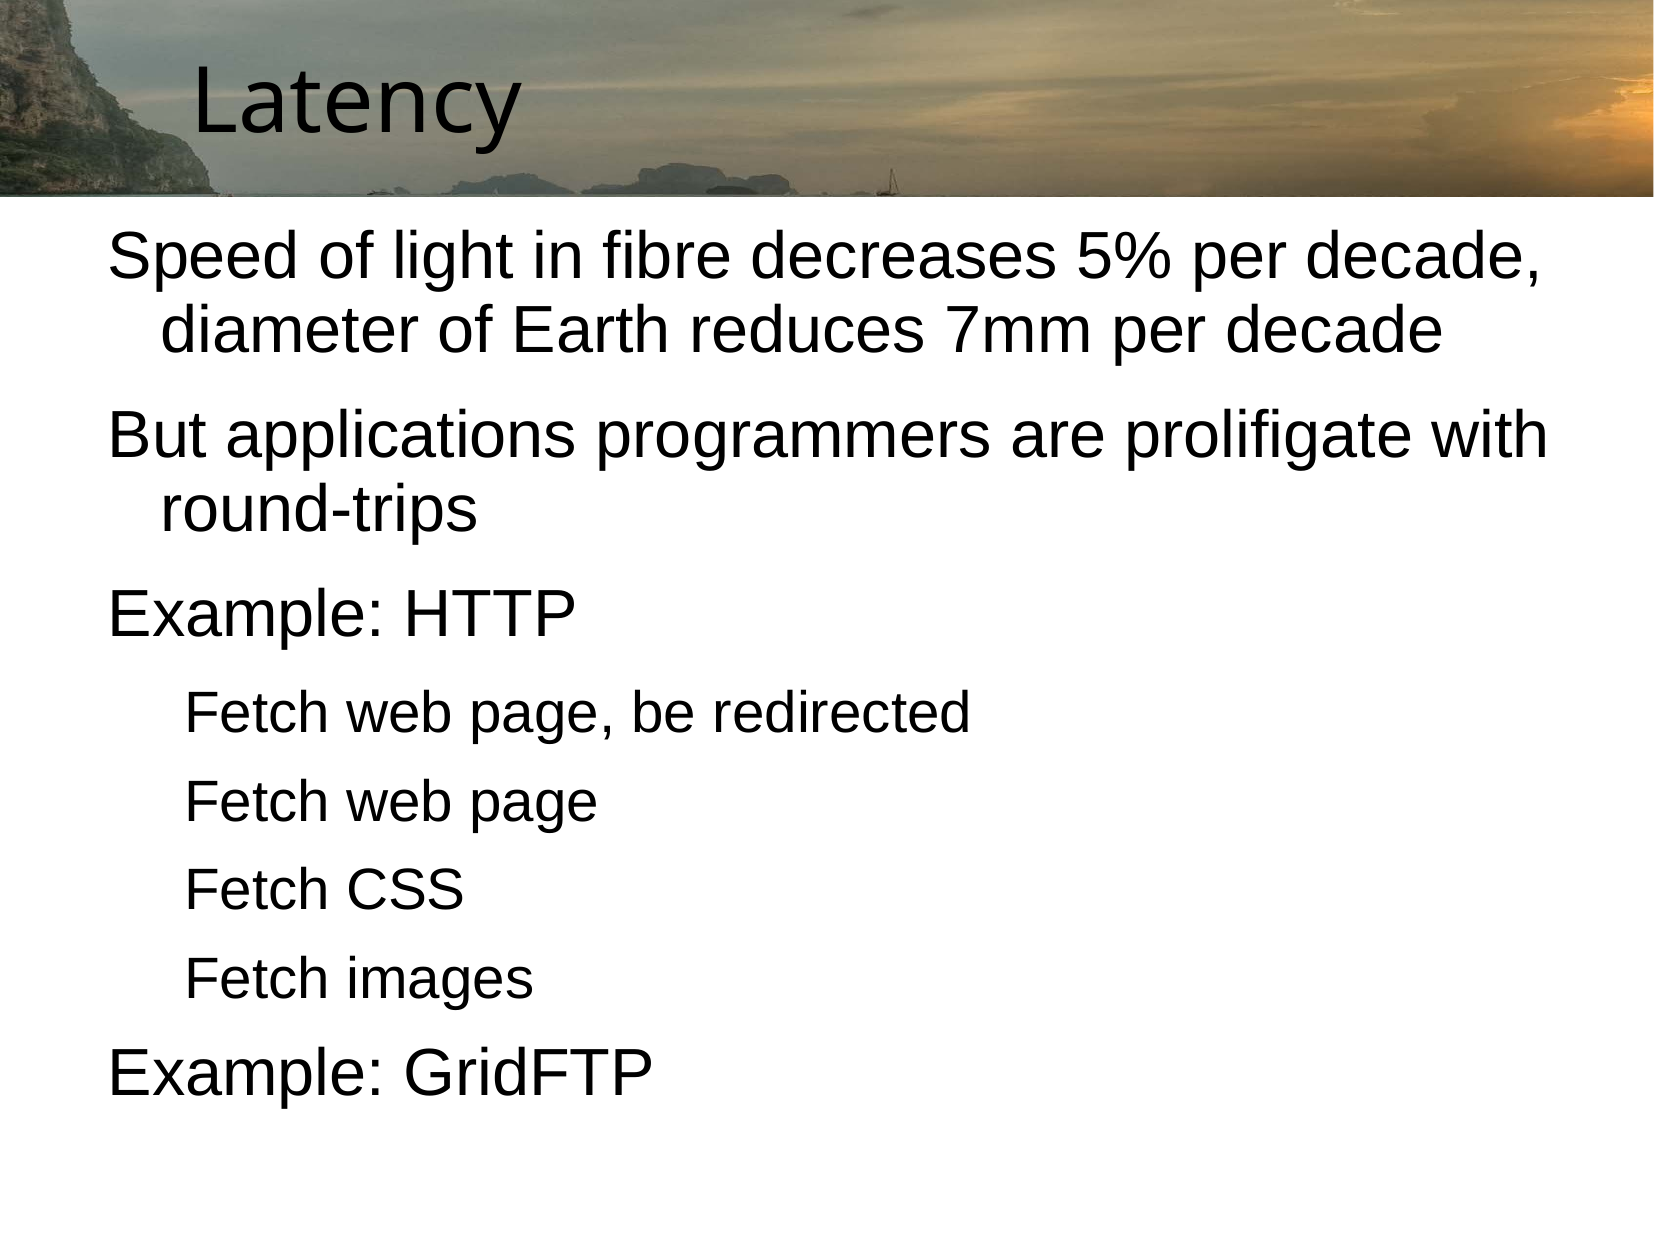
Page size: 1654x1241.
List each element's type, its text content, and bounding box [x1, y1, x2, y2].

list Speed of light in fibre decreases 5% per decade, diameter of Earth reduces 7mm per decade But applications programmers are prolifigate with round-trips Example: HTTP Fetch web page, be redirected Fetch web page Fetch CSS Fetch images Example: GridFTP [89, 217, 1578, 1226]
picture [0, 0, 1654, 197]
title Latency [190, 0, 1571, 194]
